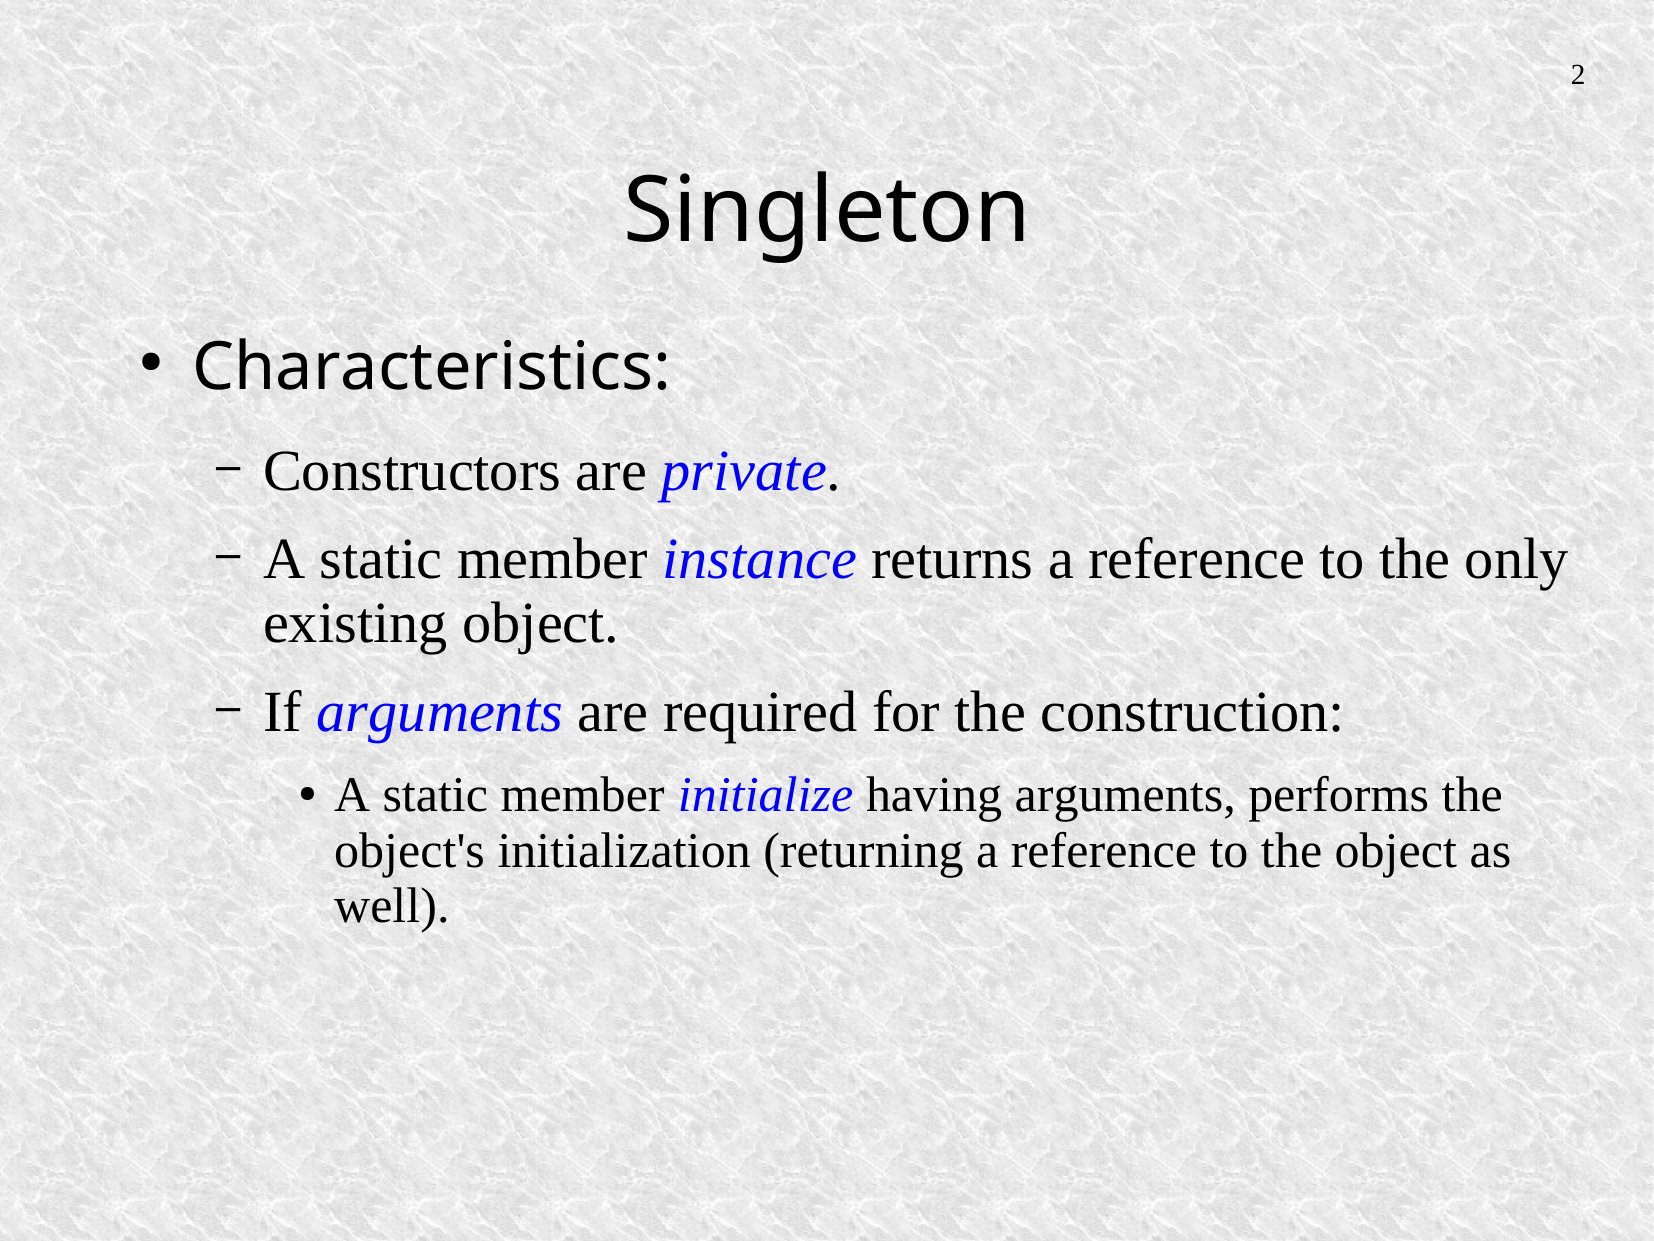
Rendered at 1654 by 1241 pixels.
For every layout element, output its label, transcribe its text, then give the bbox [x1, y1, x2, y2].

list Characteristics: Constructors are private. A static member instance returns a reference to the only existing object. If arguments are required for the construction: A static member initialize having arguments, performs the object's initialization (returning a reference to the object as well). [121, 317, 1597, 1202]
picture [0, 0, 1654, 1241]
title Singleton [121, 102, 1534, 311]
